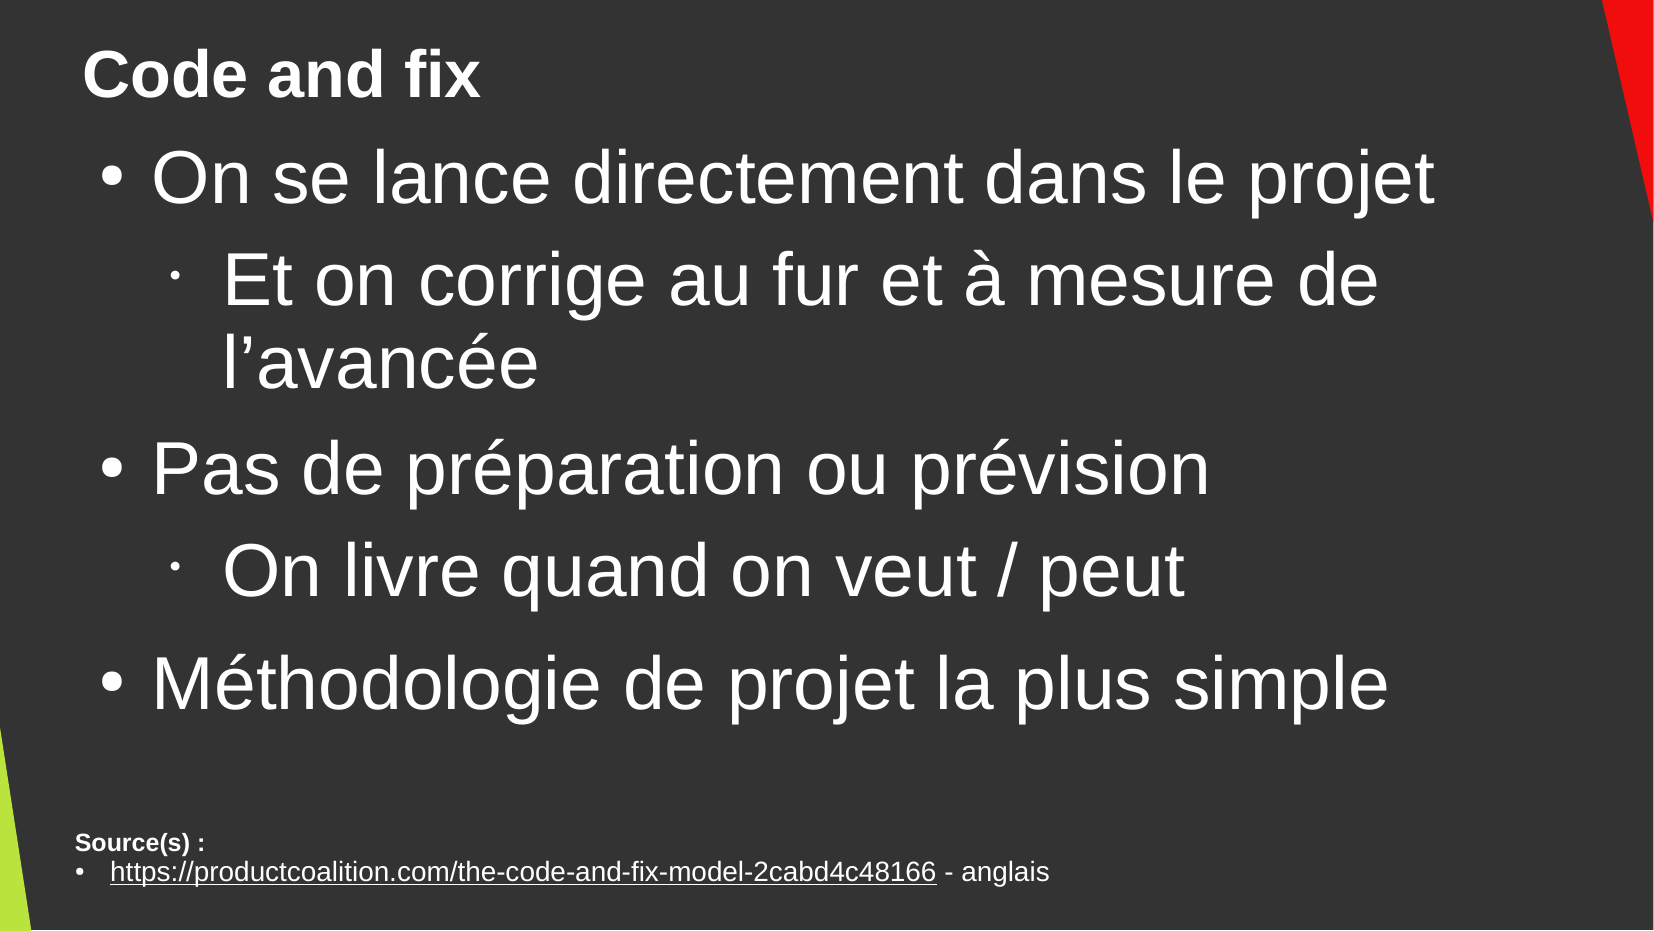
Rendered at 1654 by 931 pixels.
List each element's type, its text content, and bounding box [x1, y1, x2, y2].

text_box Source(s) : https://productcoalition.com/the-code-and-fix-model-2cabd4c48166 - anglais [60, 821, 1546, 921]
title Code and fix [82, 37, 1571, 122]
text_box [1601, 0, 1654, 226]
text_box [0, 727, 32, 931]
list On se lance directement dans le projet Et on corrige au fur et à mesure de l’avancée Pas de préparation ou prévision On livre quand on veut / peut Méthodologie de projet la plus simple [80, 135, 1620, 827]
